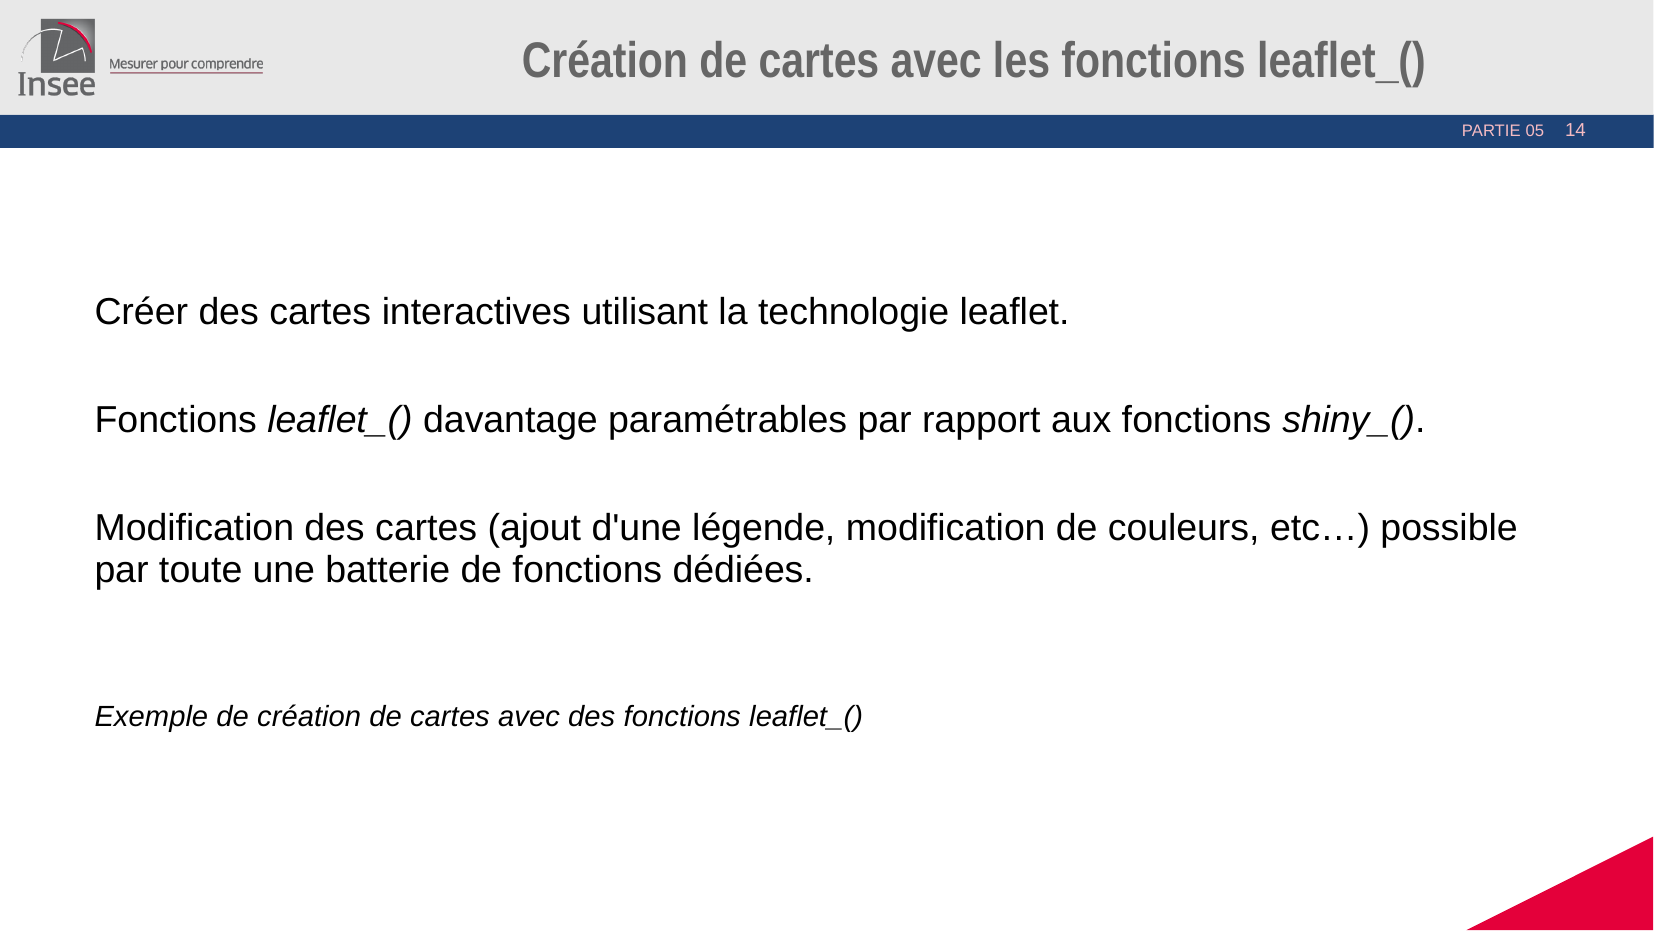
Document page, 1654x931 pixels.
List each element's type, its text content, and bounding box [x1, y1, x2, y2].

title Création de cartes avec les fonctions leaflet_() [295, 0, 1654, 119]
picture [14, 0, 263, 99]
text_box PARTIE 05 [1311, 114, 1560, 148]
list Créer des cartes interactives utilisant la technologie leaflet. Fonctions leaflet_() davantage paramétrables par rapport aux fonctions shiny_(). Modification des cartes (ajout d'une légende, modification de couleurs, etc…) possible par toute une batterie de fonctions dédiées. Exemple de création de cartes avec des fonctions leaflet_() [76, 242, 1560, 804]
